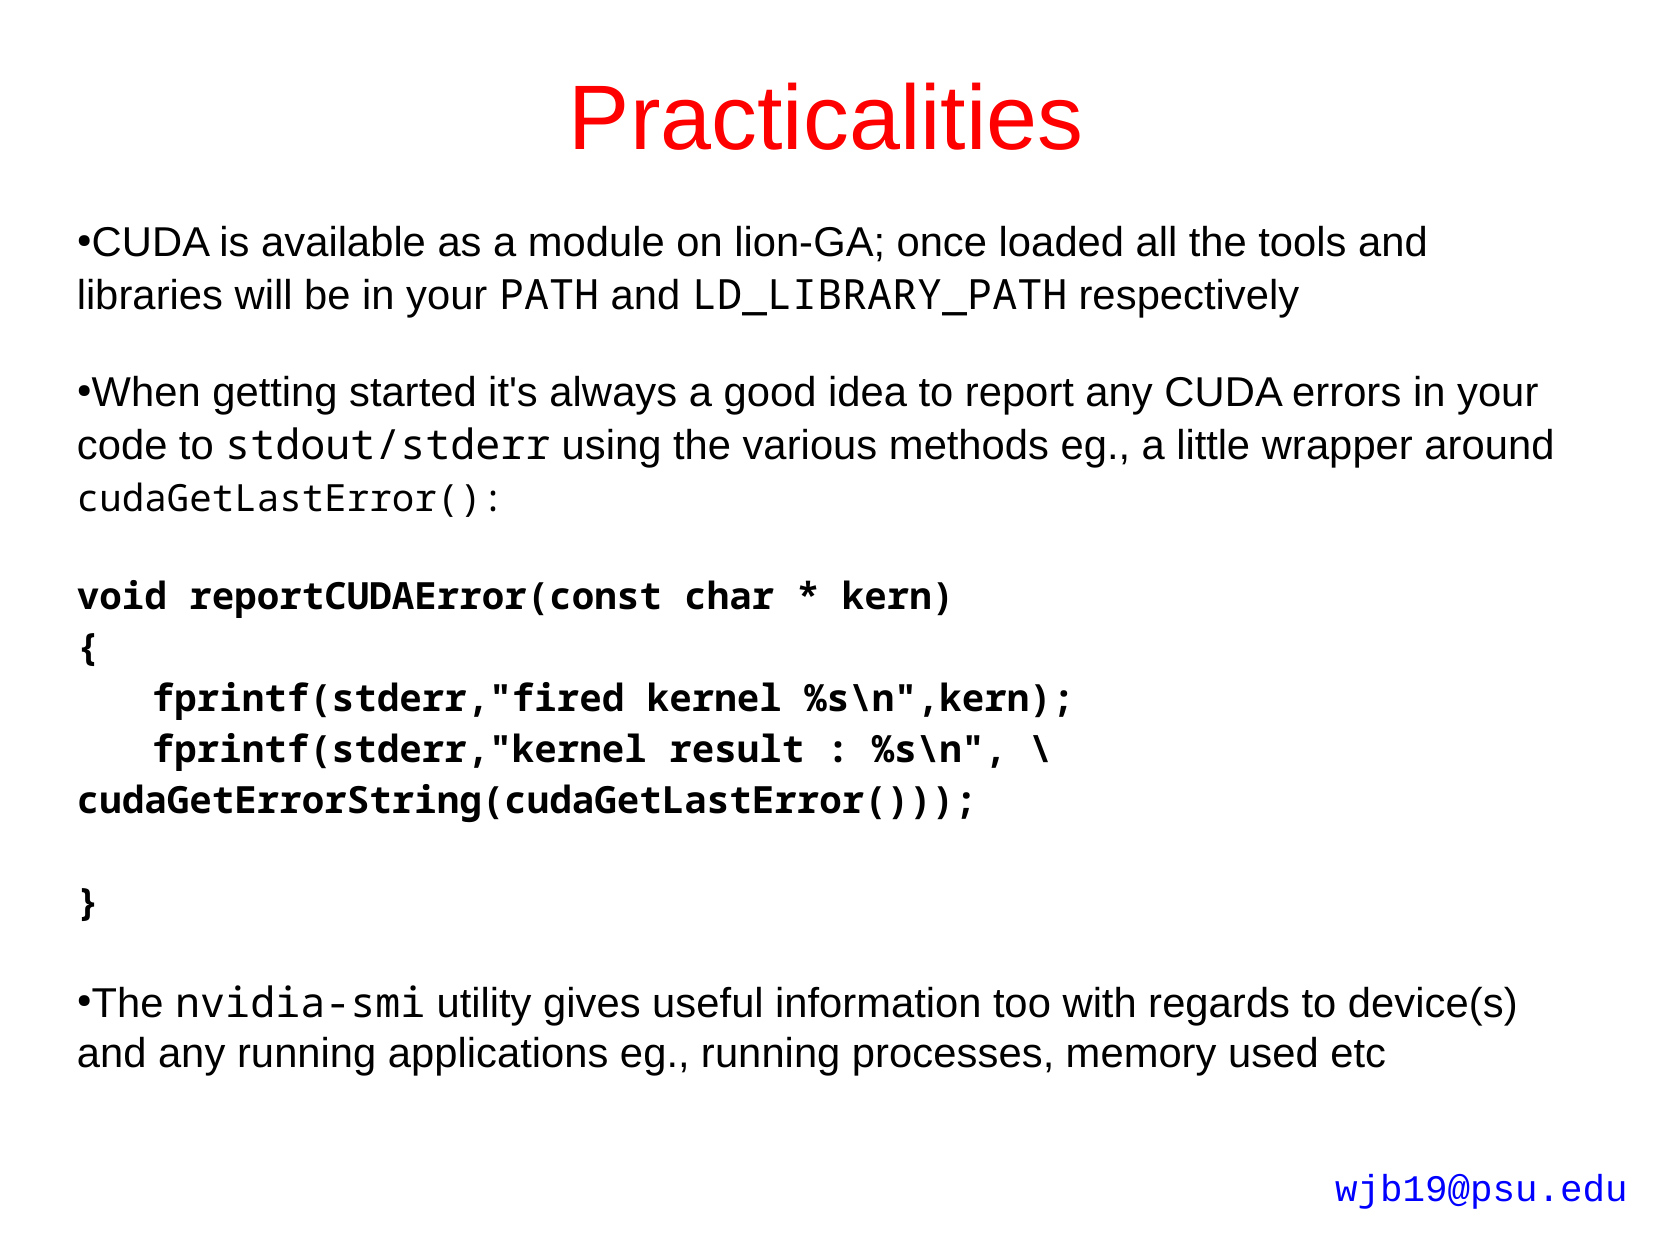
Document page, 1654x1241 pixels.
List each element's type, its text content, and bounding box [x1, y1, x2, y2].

text_box wjb19@psu.edu [1320, 1162, 1643, 1220]
title Practicalities [82, 13, 1571, 222]
subtitle CUDA is available as a module on lion-GA; once loaded all the tools and libraries will be in your PATH and LD_LIBRARY_PATH respectively When getting started it's always a good idea to report any CUDA errors in your code to stdout/stderr using the various methods eg., a little wrapper around cudaGetLastError(): void reportCUDAError(const char * kern) { fprintf(stderr,"fired kernel %s\n",kern); fprintf(stderr,"kernel result : %s\n", \ cudaGetErrorString(cudaGetLastError())); } The nvidia-smi utility gives useful information too with regards to device(s) and any running applications eg., running processes, memory used etc [76, 172, 1565, 1070]
